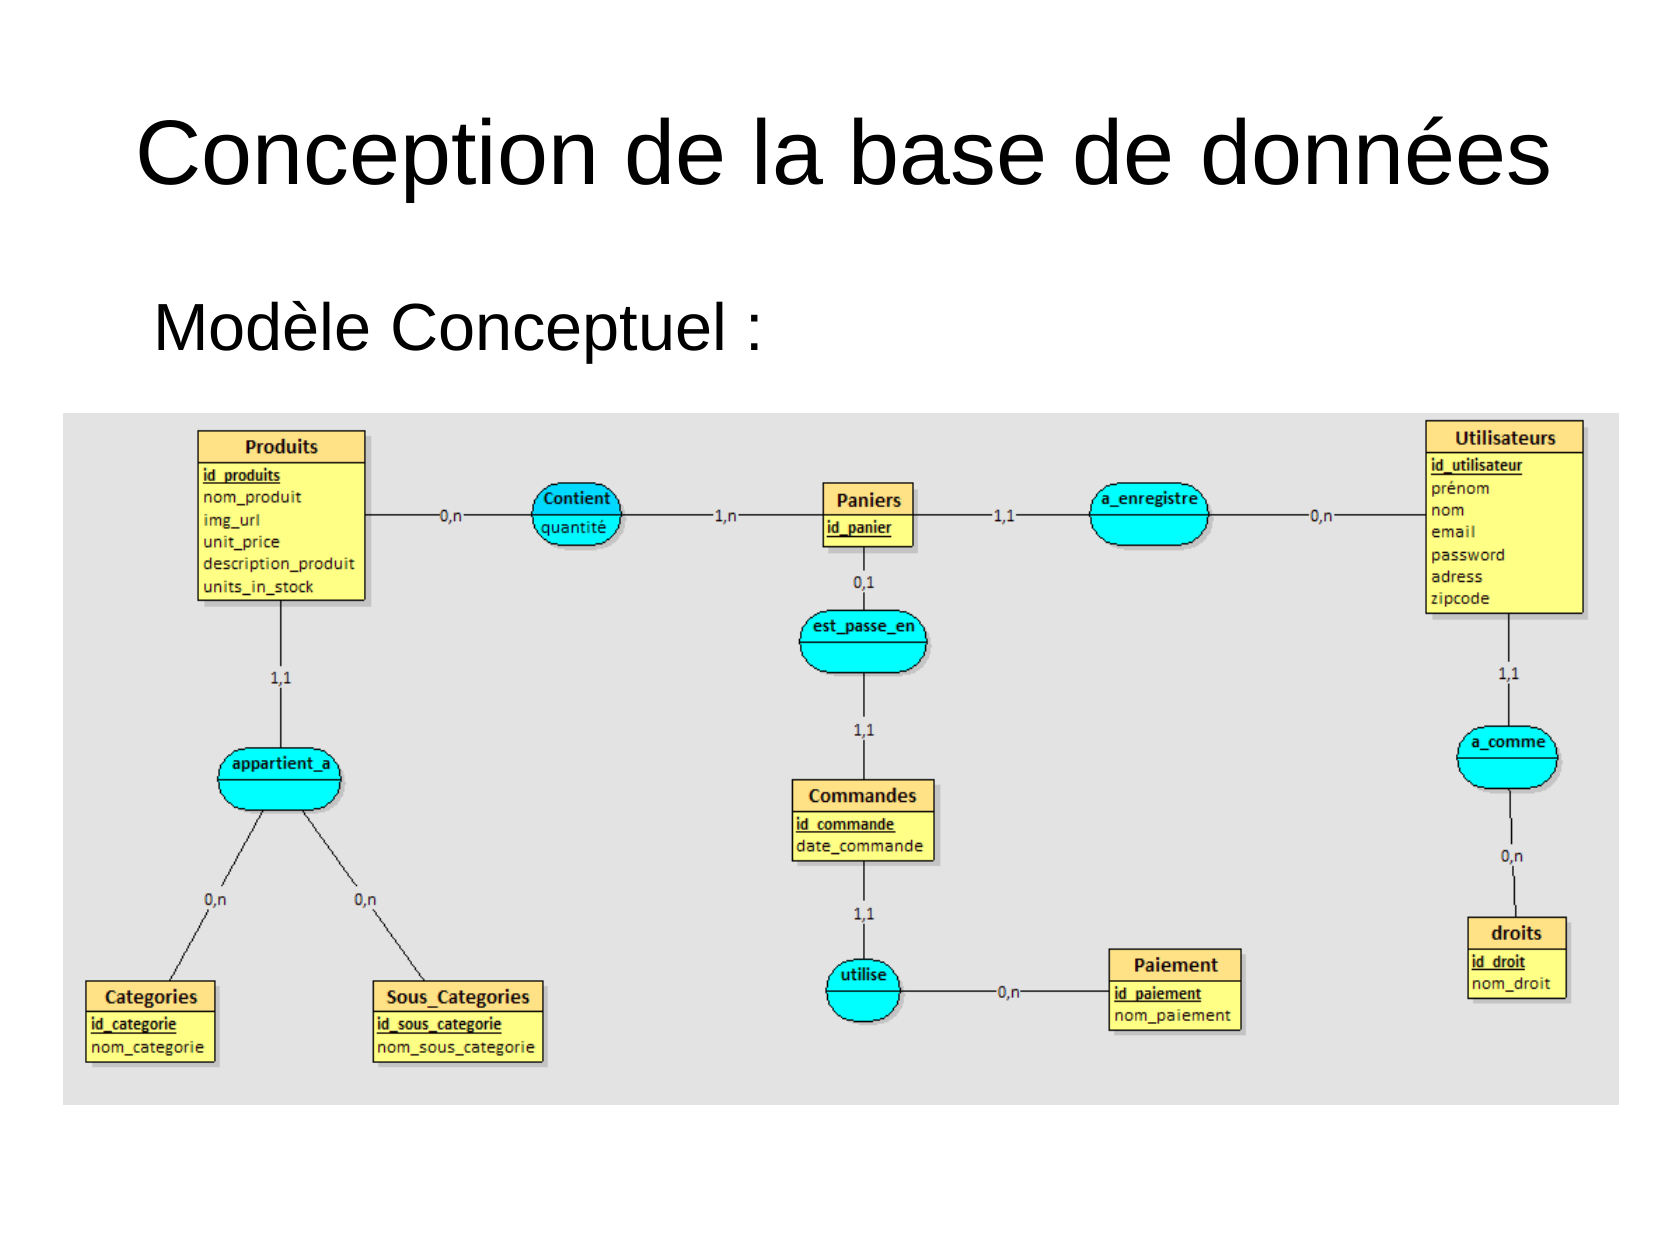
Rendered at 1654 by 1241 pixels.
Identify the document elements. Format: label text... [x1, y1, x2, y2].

title Conception de la base de données [82, 49, 1571, 257]
picture [63, 413, 1619, 1105]
list Modèle Conceptuel : [82, 290, 1571, 378]
